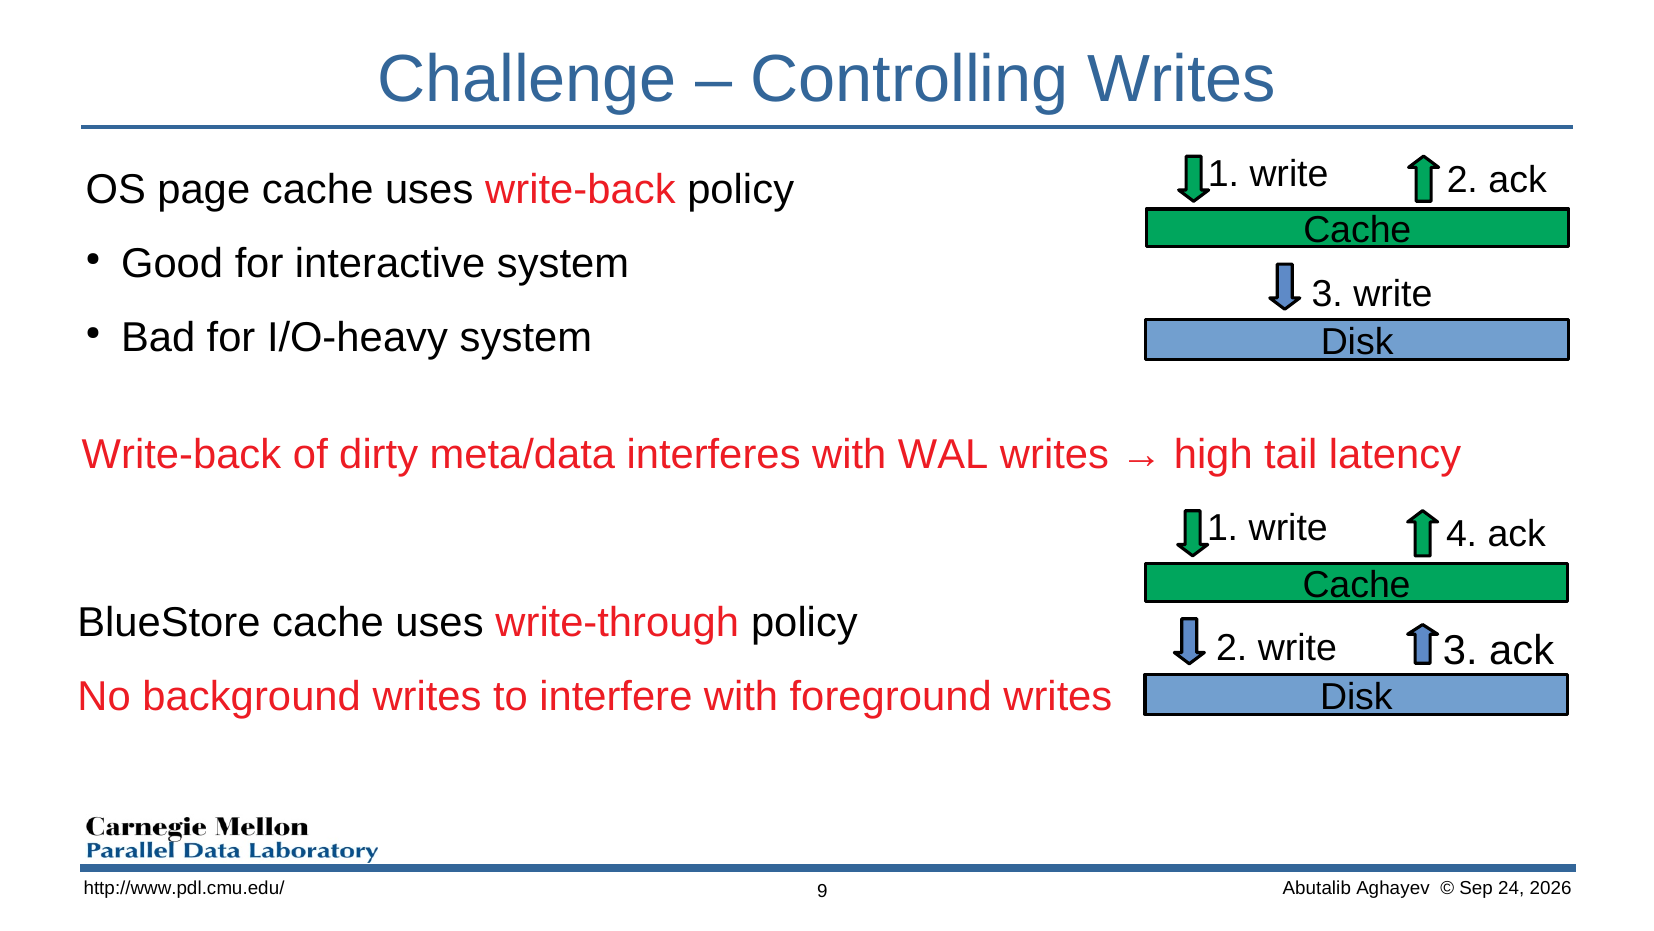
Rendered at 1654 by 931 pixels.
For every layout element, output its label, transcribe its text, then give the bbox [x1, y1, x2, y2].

text_box [1407, 512, 1420, 556]
text_box [1174, 618, 1190, 664]
text_box BlueStore cache uses write-through policy No background writes to interfere with foreground writes [27, 587, 1145, 850]
text_box Disk [1145, 319, 1569, 360]
text_box 2. write [1190, 615, 1352, 674]
text_box Abutalib Aghayev © Nov 5, 2019 [1168, 866, 1589, 919]
text_box OS page cache uses write-back policy Good for interactive system Bad for I/O-heavy system [0, 154, 858, 378]
text_box [1269, 264, 1286, 310]
title Challenge – Controlling Writes [66, 14, 1588, 136]
text_box Cache [1145, 563, 1568, 602]
text_box Write-back of dirty meta/data interferes with WAL writes → high tail latency [4, 419, 1505, 558]
picture [85, 850, 378, 863]
text_box 1. write [1181, 495, 1343, 556]
text_box 4. ack [1420, 501, 1561, 562]
text_box http://www.pdl.cmu.edu/ [66, 866, 481, 919]
text_box 3. ack [1416, 615, 1570, 681]
text_box Cache [1146, 208, 1569, 247]
text_box [1408, 158, 1421, 202]
text_box [1407, 628, 1416, 664]
text_box 2. ack [1421, 147, 1562, 208]
text_box <number> [661, 870, 984, 899]
text_box Disk [1144, 674, 1568, 715]
text_box 1. write [1182, 141, 1344, 202]
text_box 3. write [1286, 261, 1448, 319]
